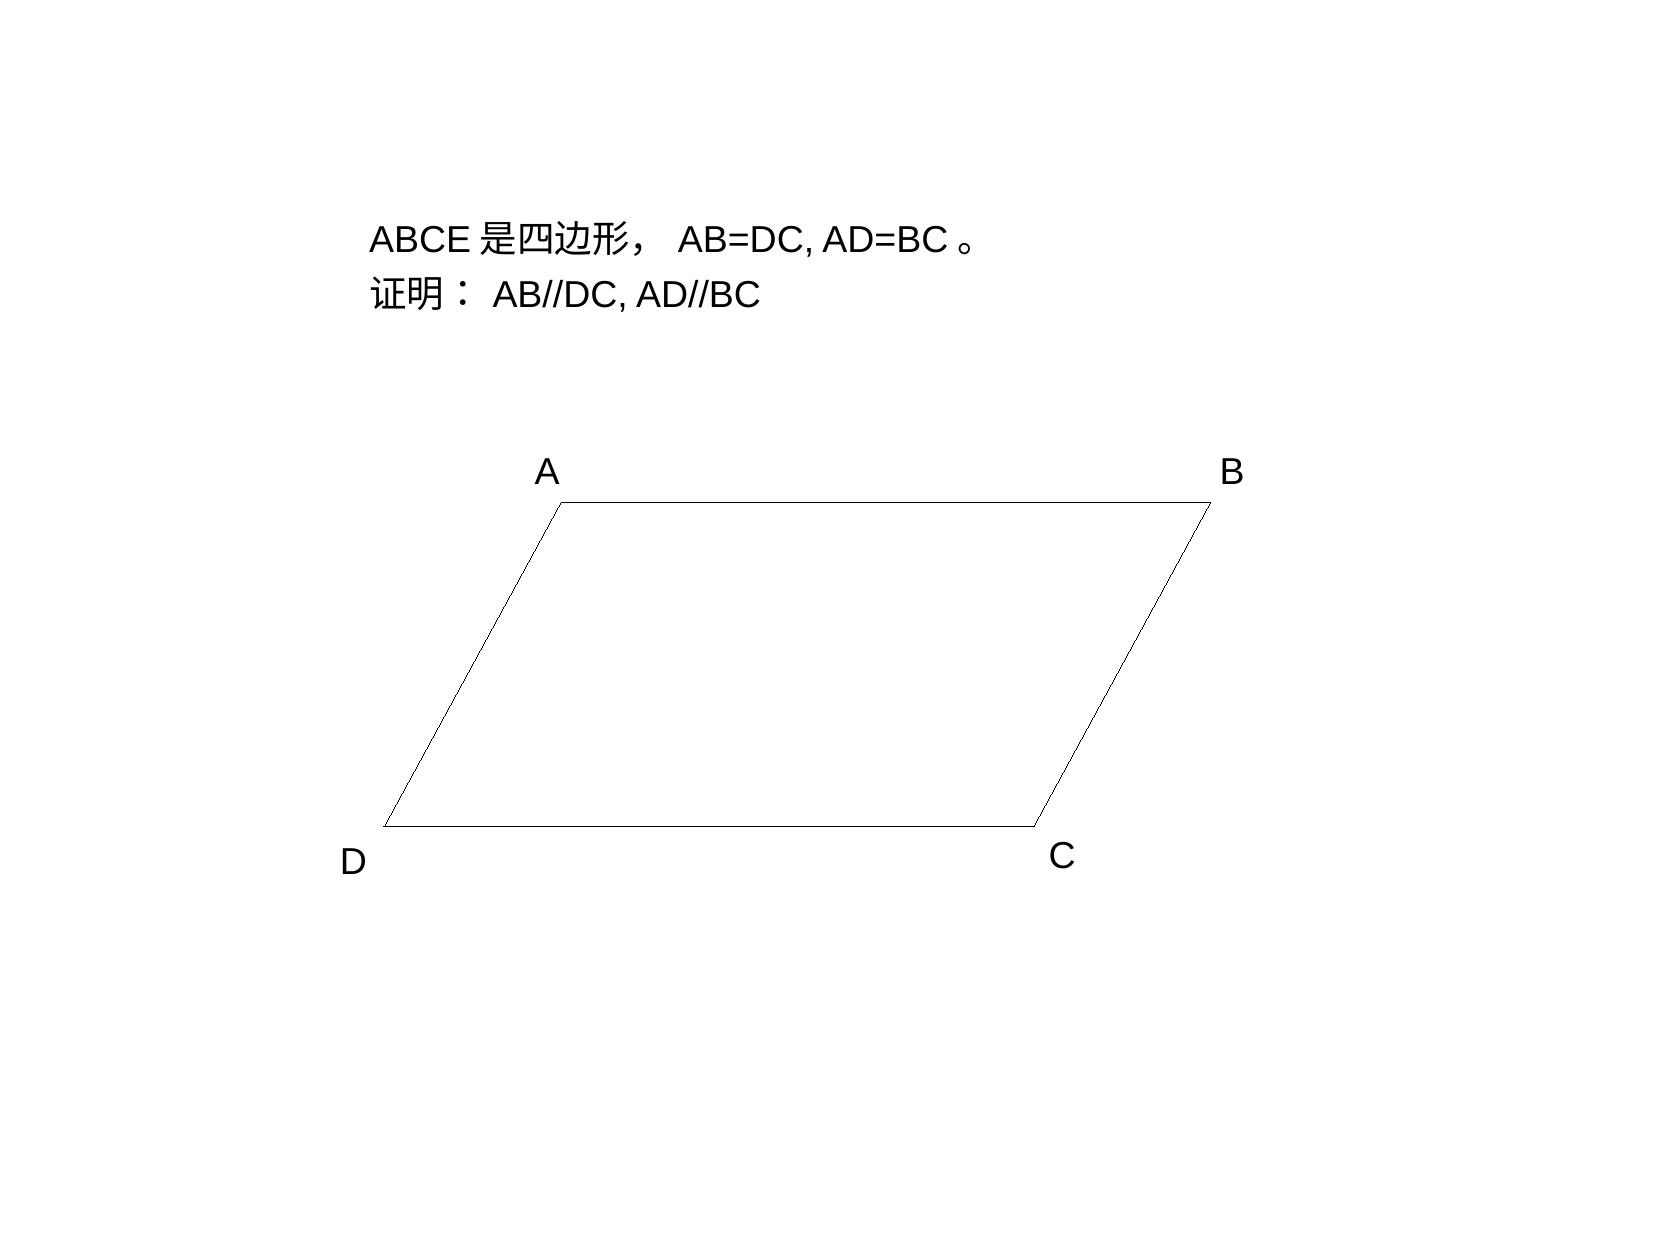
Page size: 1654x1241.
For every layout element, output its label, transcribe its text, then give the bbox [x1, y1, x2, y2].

text_box ABCE是四边形，AB=DC, AD=BC。 证明：AB//DC, AD//BC [354, 201, 1068, 301]
text_box D [325, 832, 382, 890]
text_box B [1204, 443, 1260, 500]
text_box A [519, 443, 575, 500]
text_box C [1033, 827, 1091, 884]
